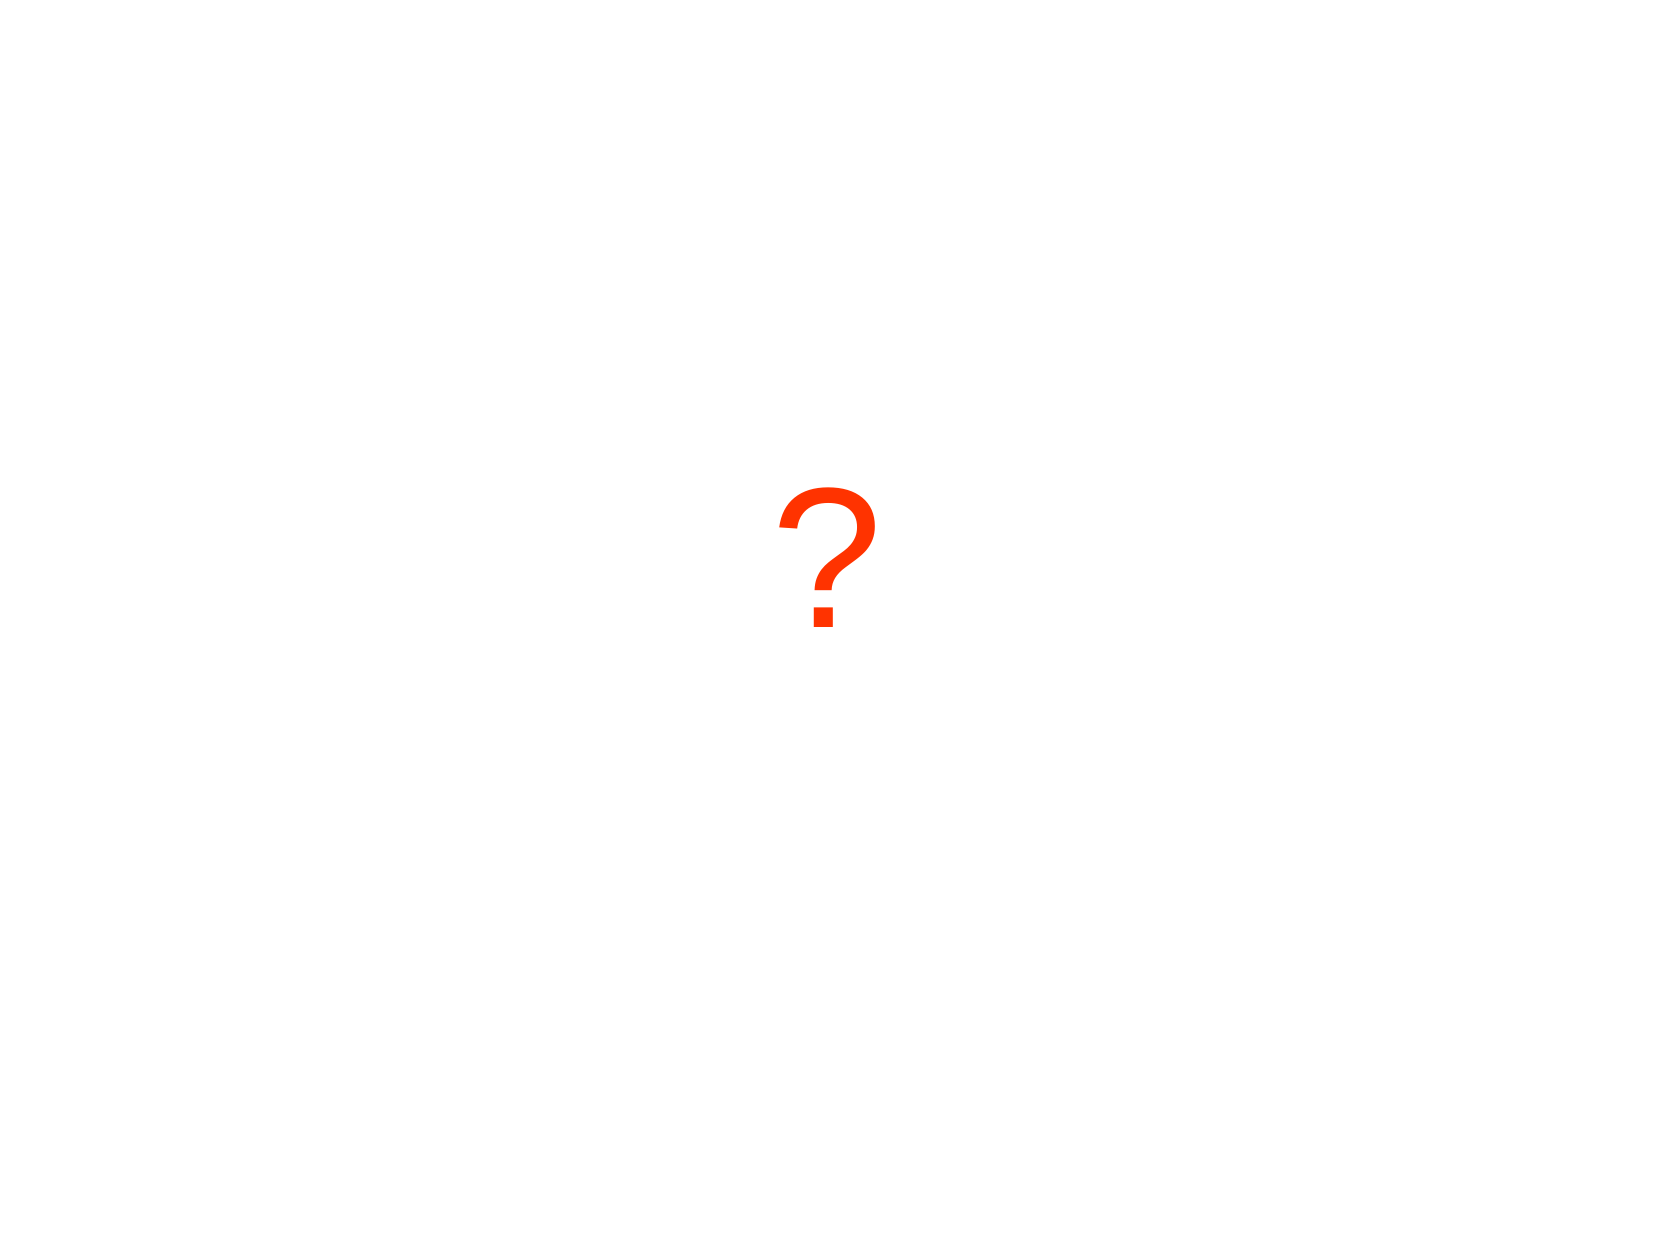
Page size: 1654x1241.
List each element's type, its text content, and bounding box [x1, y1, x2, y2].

title ? [82, 446, 1571, 670]
